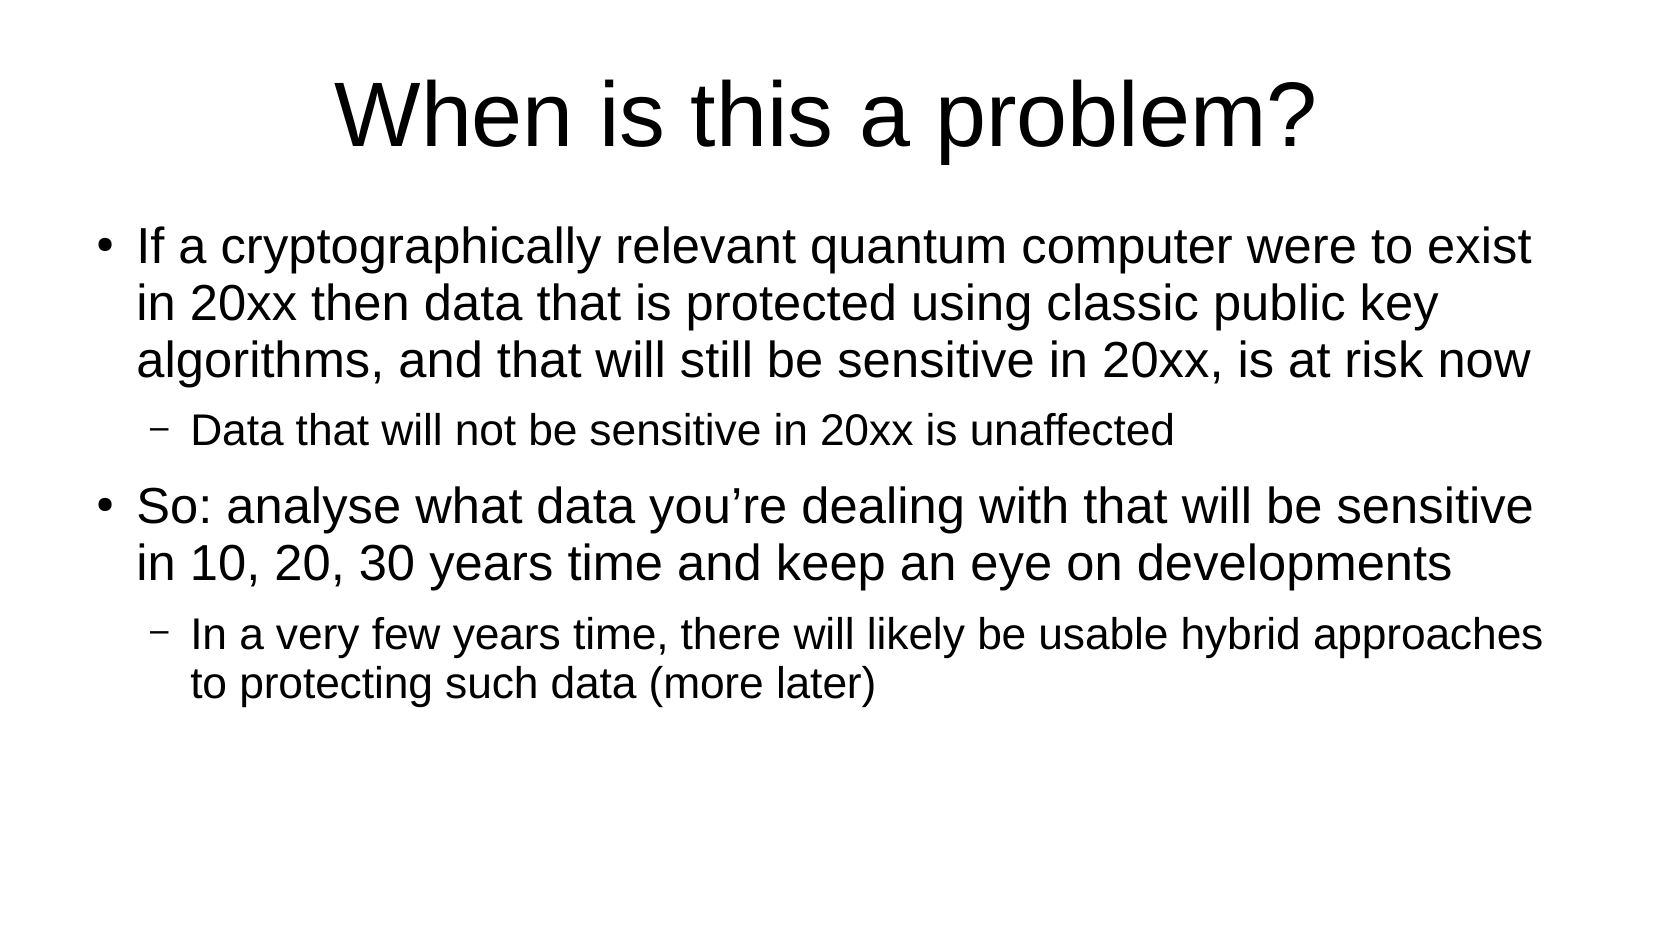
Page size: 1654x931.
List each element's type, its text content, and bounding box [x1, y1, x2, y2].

title When is this a problem? [82, 37, 1571, 193]
list If a cryptographically relevant quantum computer were to exist in 20xx then data that is protected using classic public key algorithms, and that will still be sensitive in 20xx, is at risk now Data that will not be sensitive in 20xx is unaffected So: analyse what data you’re dealing with that will be sensitive in 10, 20, 30 years time and keep an eye on developments In a very few years time, there will likely be usable hybrid approaches to protecting such data (more later) [82, 217, 1571, 758]
